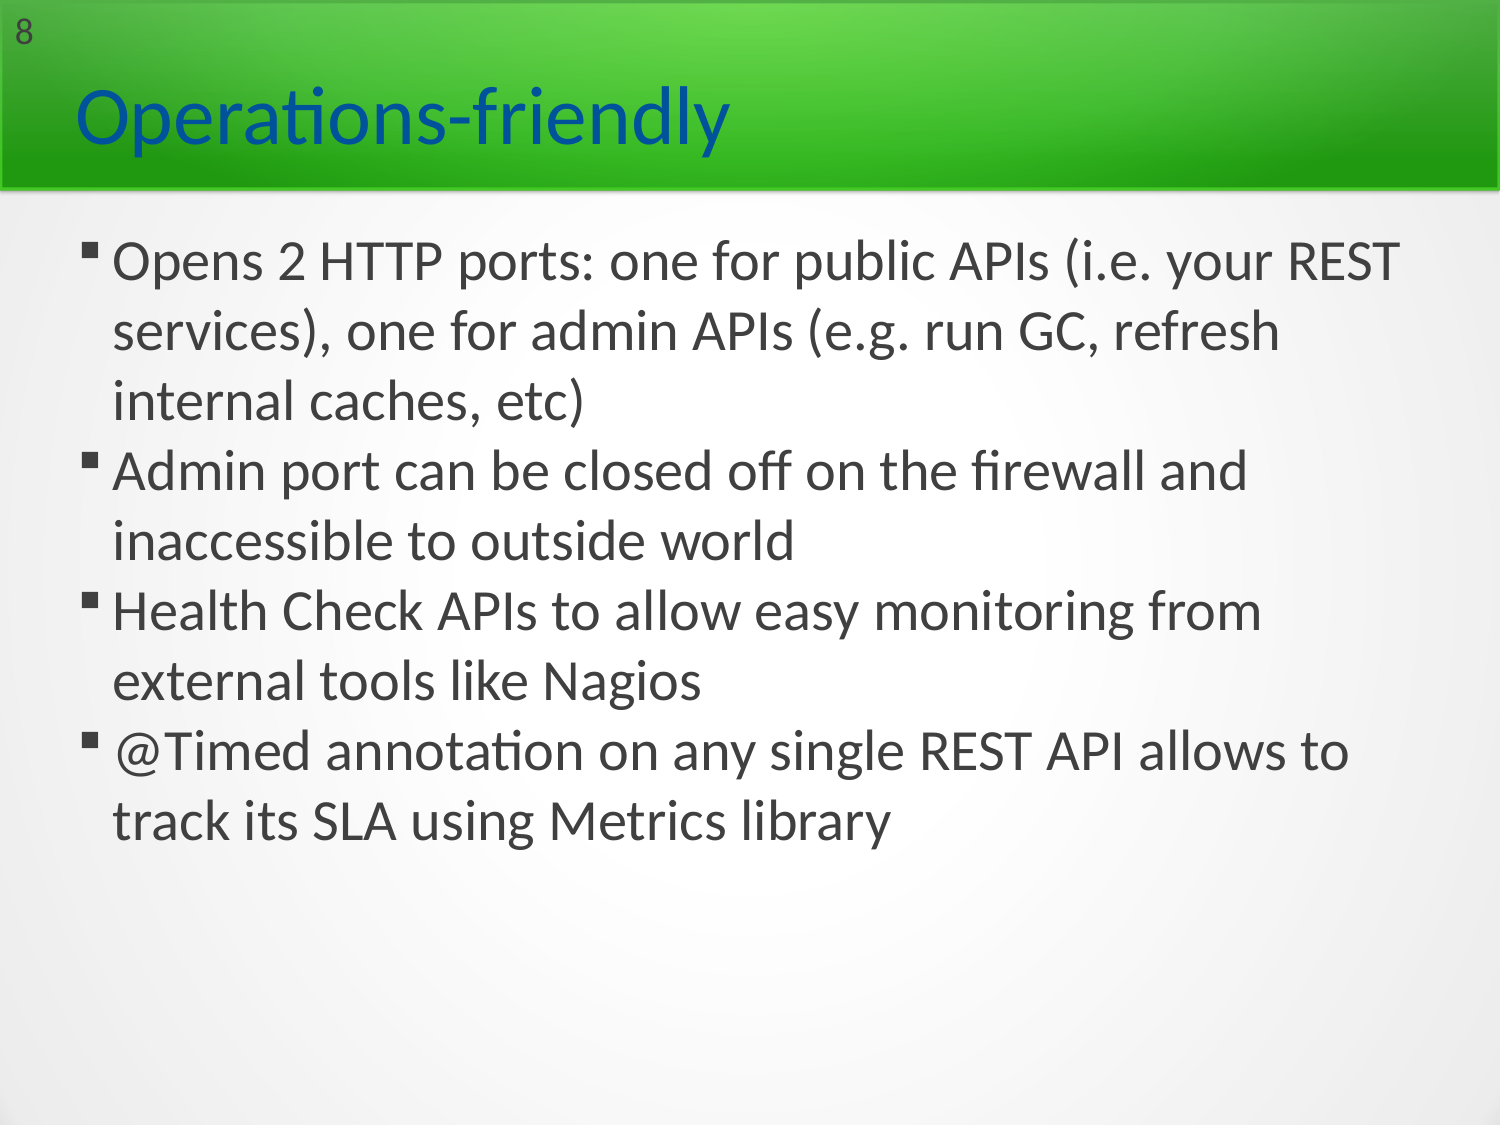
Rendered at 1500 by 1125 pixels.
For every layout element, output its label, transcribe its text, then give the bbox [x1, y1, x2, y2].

text_box <number> [0, 0, 1500, 1125]
text_box Opens 2 HTTP ports: one for public APIs (i.e. your REST services), one for admin APIs (e.g. run GC, refresh internal caches, etc) Admin port can be closed off on the firewall and inaccessible to outside world Health Check APIs to allow easy monitoring from external tools like Nagios @Timed annotation on any single REST API allows to track its SLA using Metrics library [74, 219, 1427, 1102]
